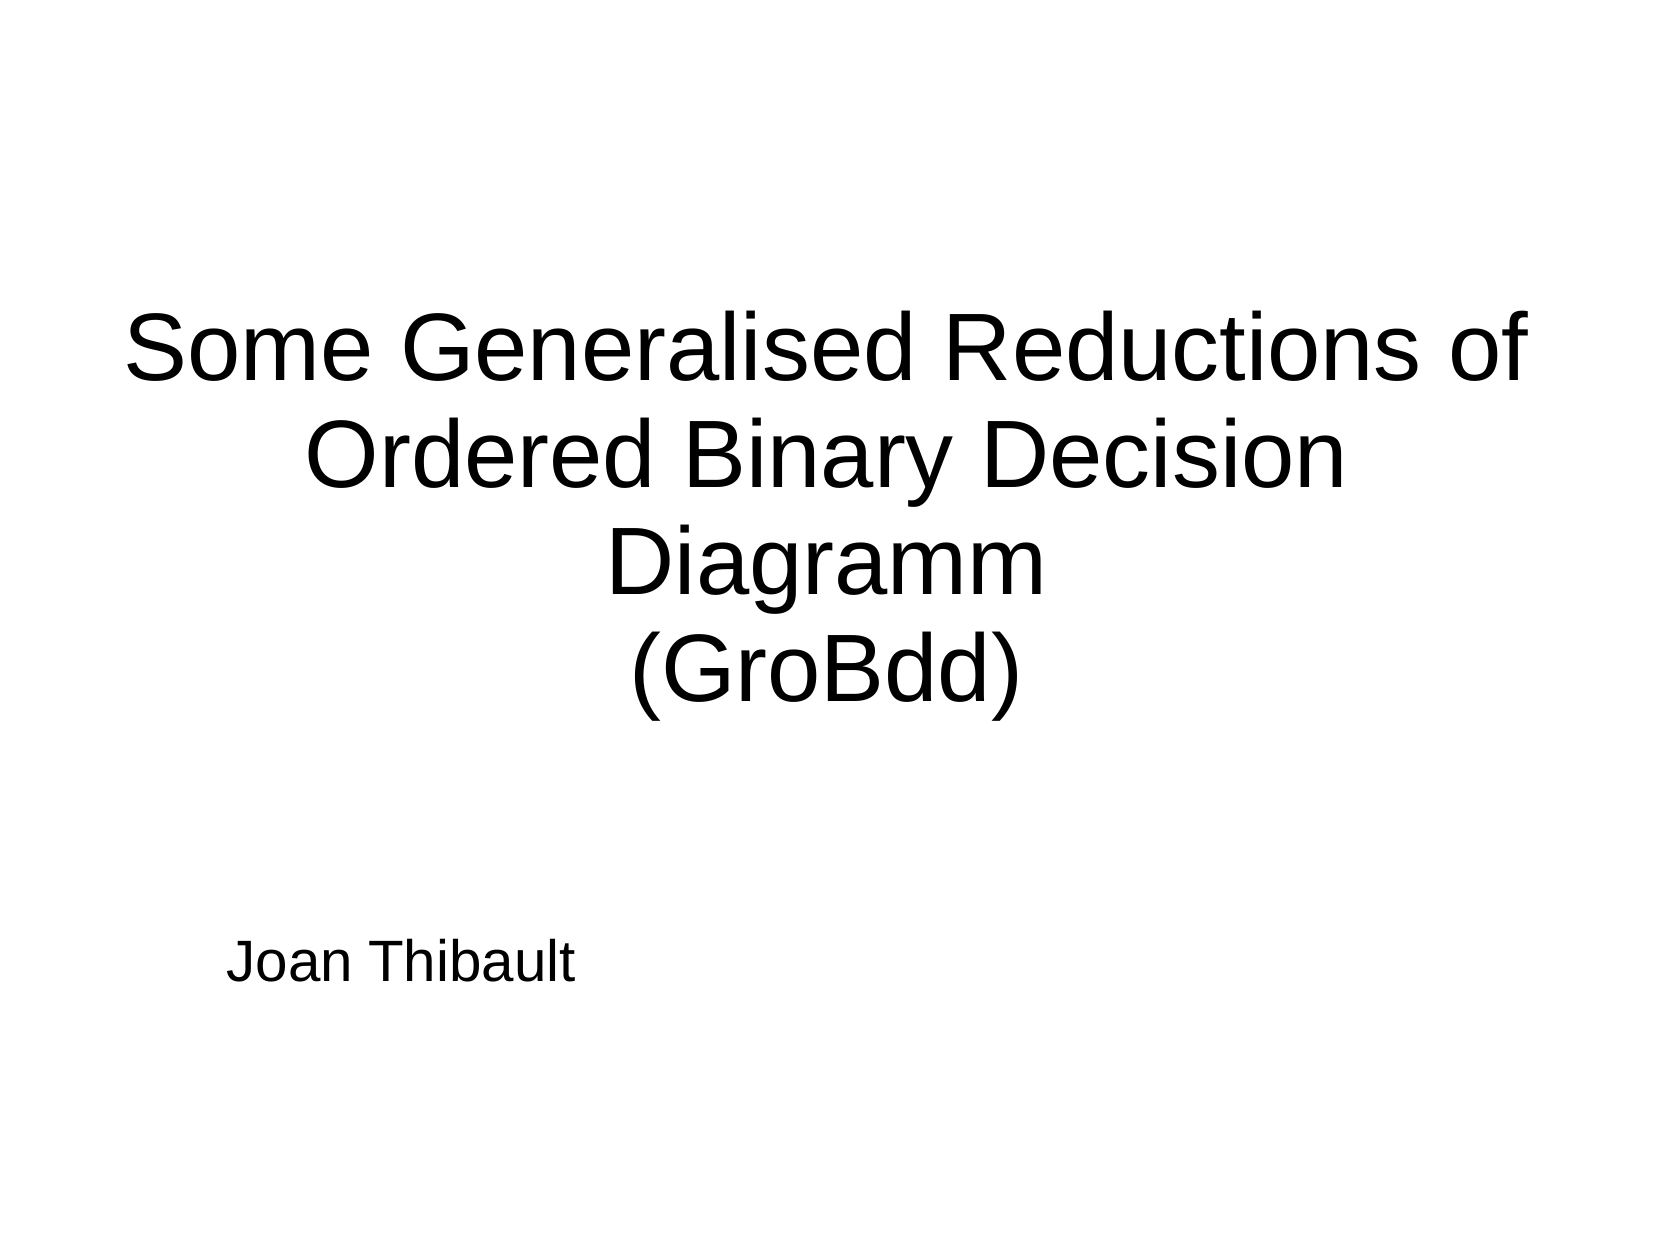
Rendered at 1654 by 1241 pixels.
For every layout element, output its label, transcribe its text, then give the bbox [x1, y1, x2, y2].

title Joan Thibault [82, 897, 721, 1025]
title Some Generalised Reductions of Ordered Binary Decision Diagramm (GroBdd) [82, 289, 1571, 726]
